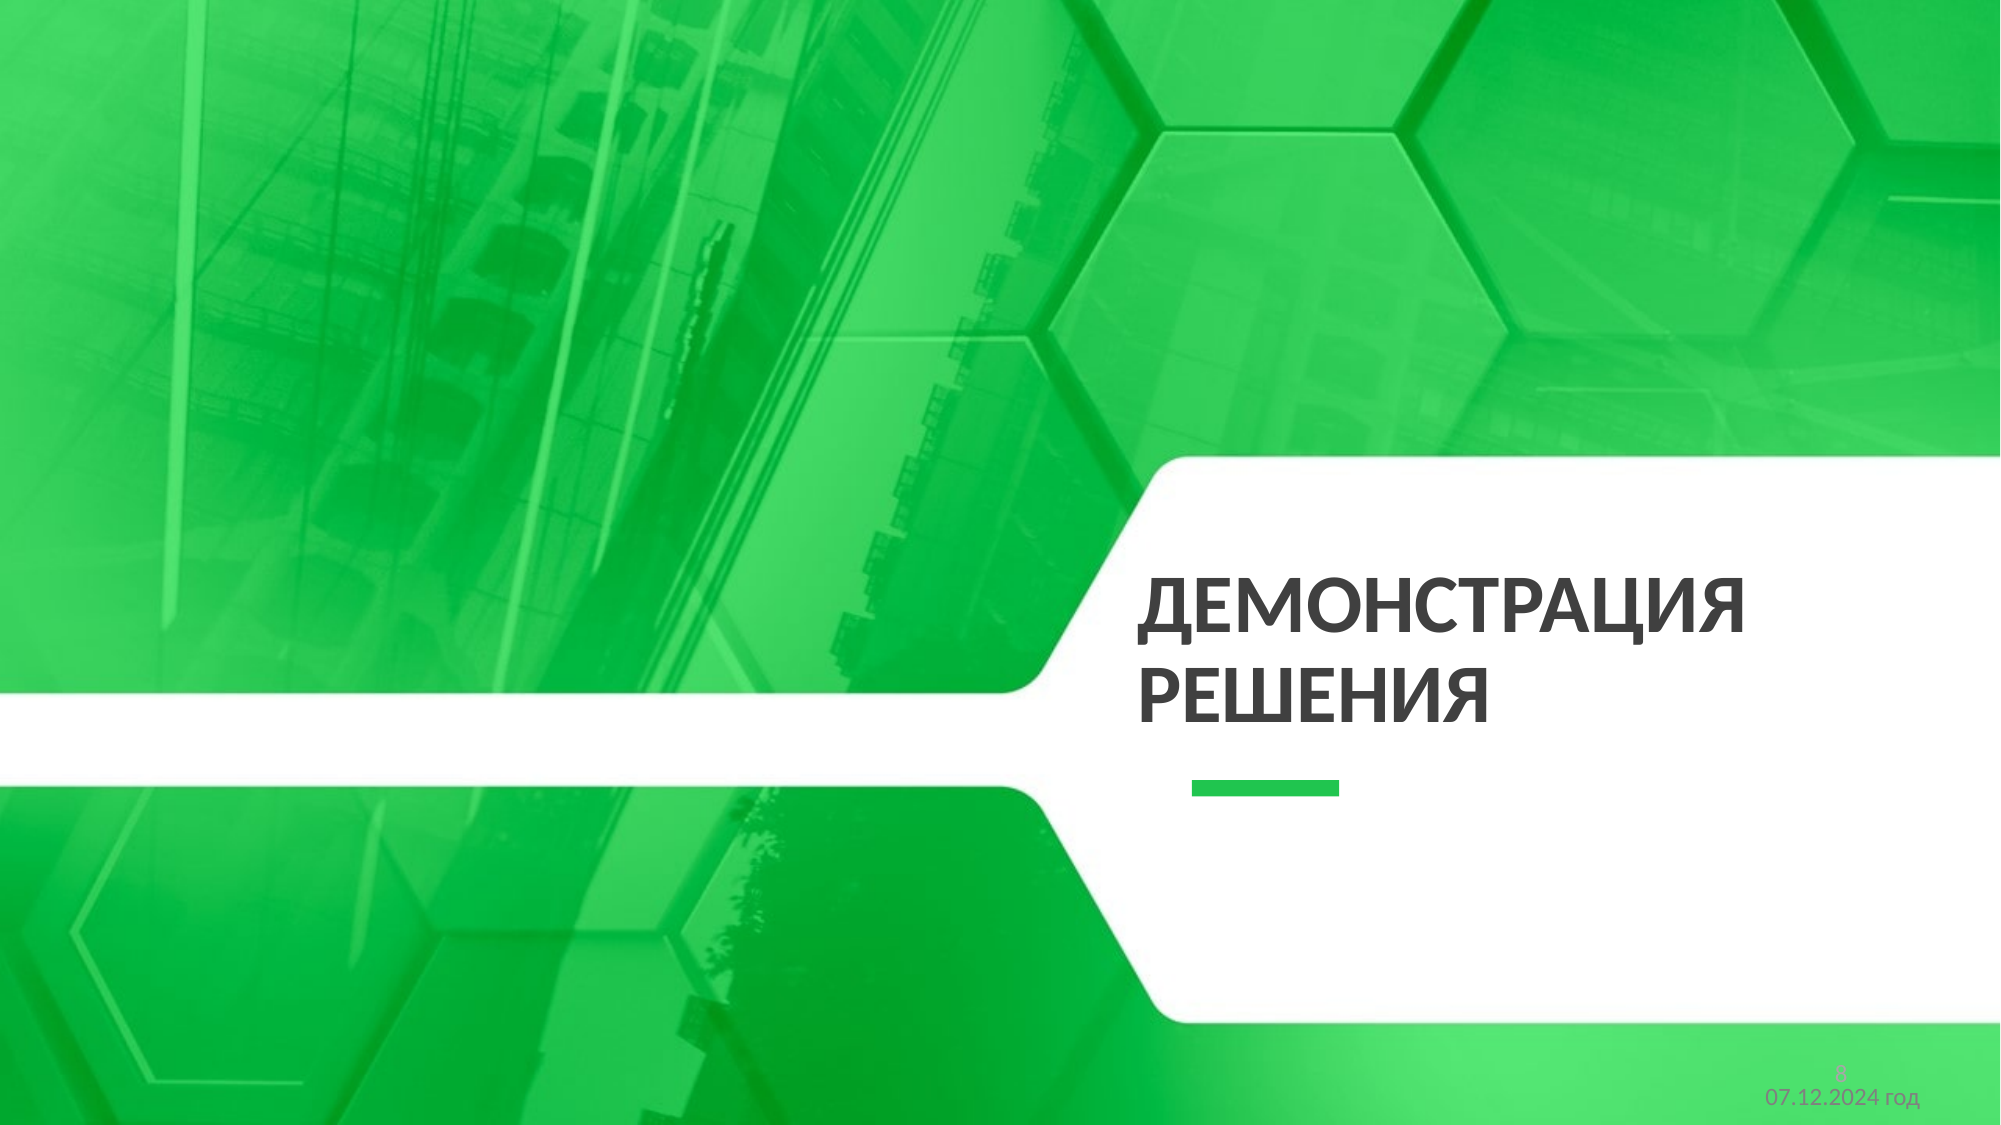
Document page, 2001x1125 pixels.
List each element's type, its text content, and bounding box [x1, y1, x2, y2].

title Демонстрация решения [1122, 468, 2000, 749]
text_box 07.12.2024 год [1750, 1065, 2000, 1125]
picture [0, 0, 2001, 1125]
